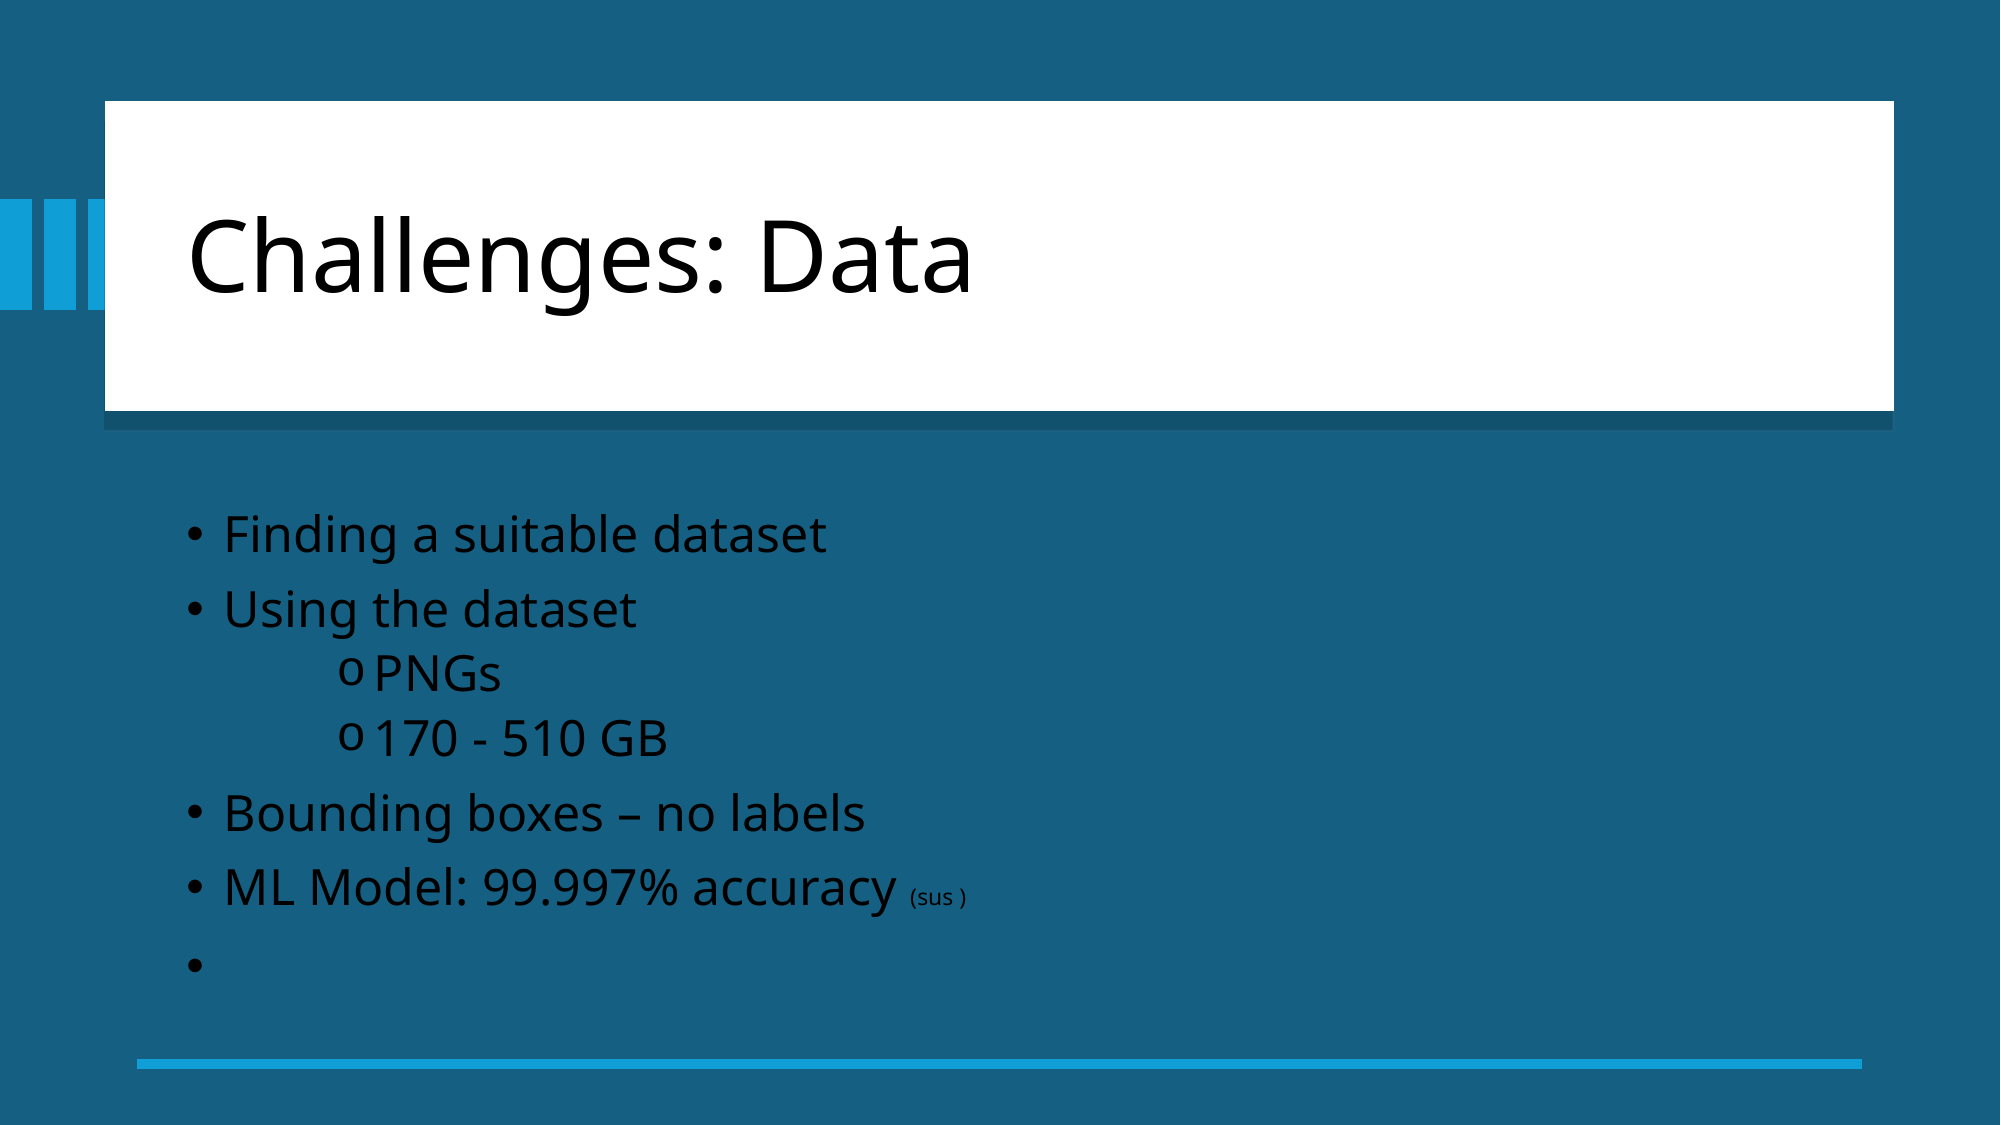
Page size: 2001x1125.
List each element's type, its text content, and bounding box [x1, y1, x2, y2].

title Challenges: Data [171, 132, 1803, 388]
text_box [0, 0, 2000, 1125]
list Finding a suitable dataset Using the dataset PNGs 170 - 510 GB Bounding boxes – no labels ML Model: 99.997% accuracy (sus ) [171, 495, 1803, 1008]
